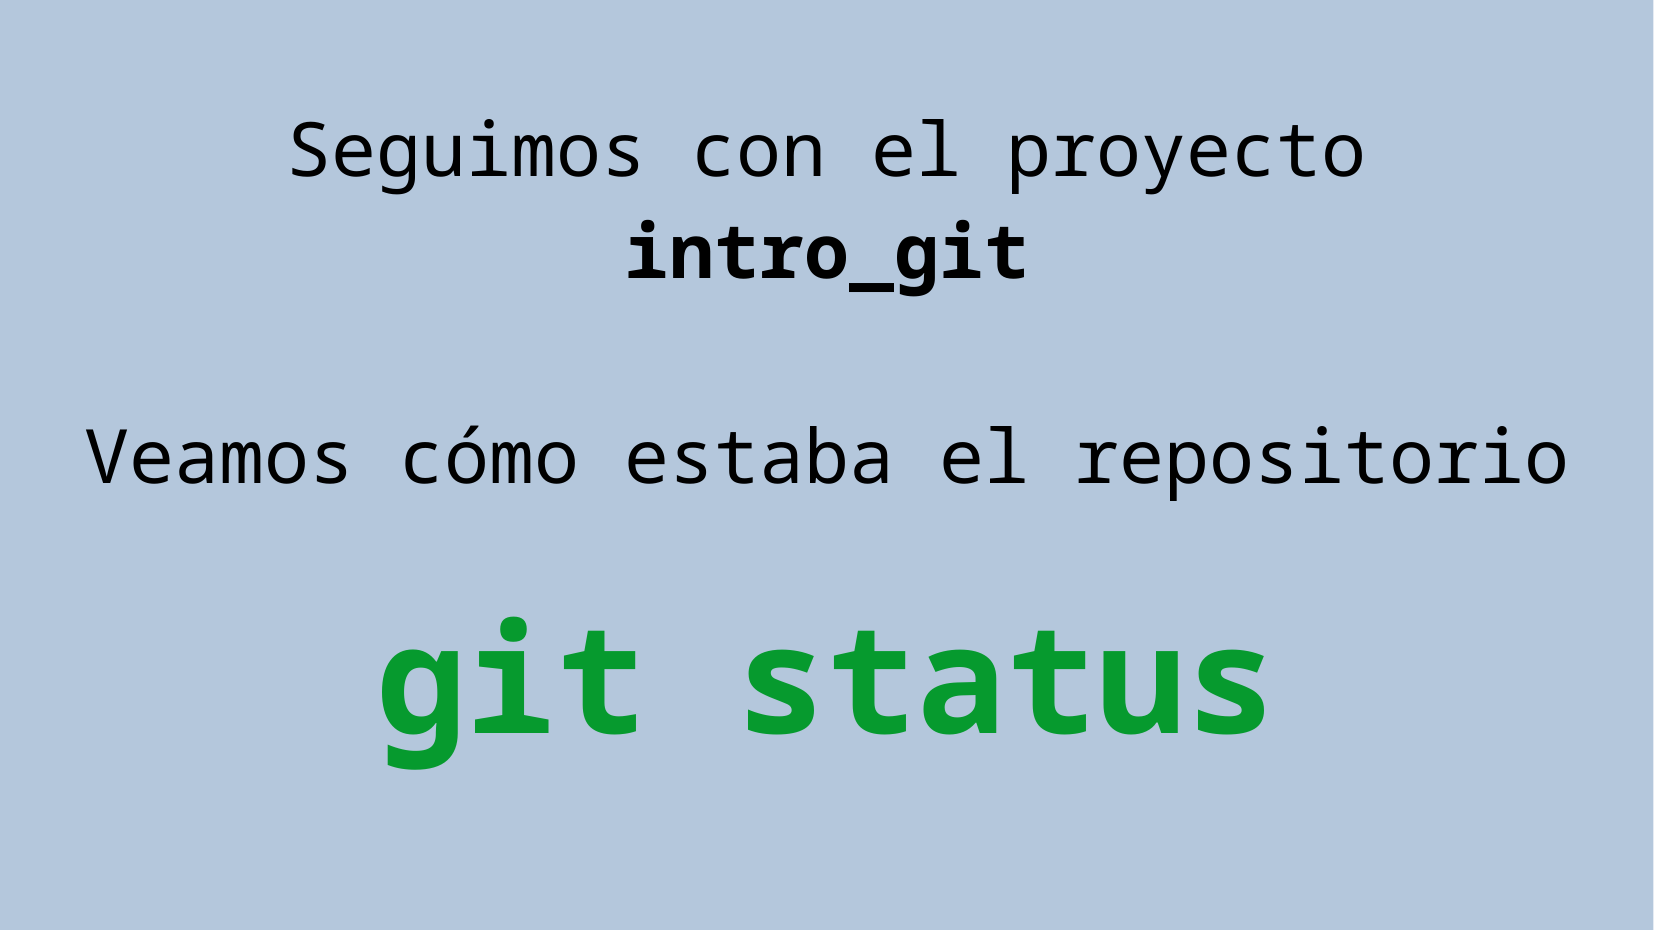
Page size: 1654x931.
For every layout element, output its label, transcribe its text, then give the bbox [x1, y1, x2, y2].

subtitle Seguimos con el proyecto intro_git Veamos cómo estaba el repositorio git status [82, 76, 1571, 797]
